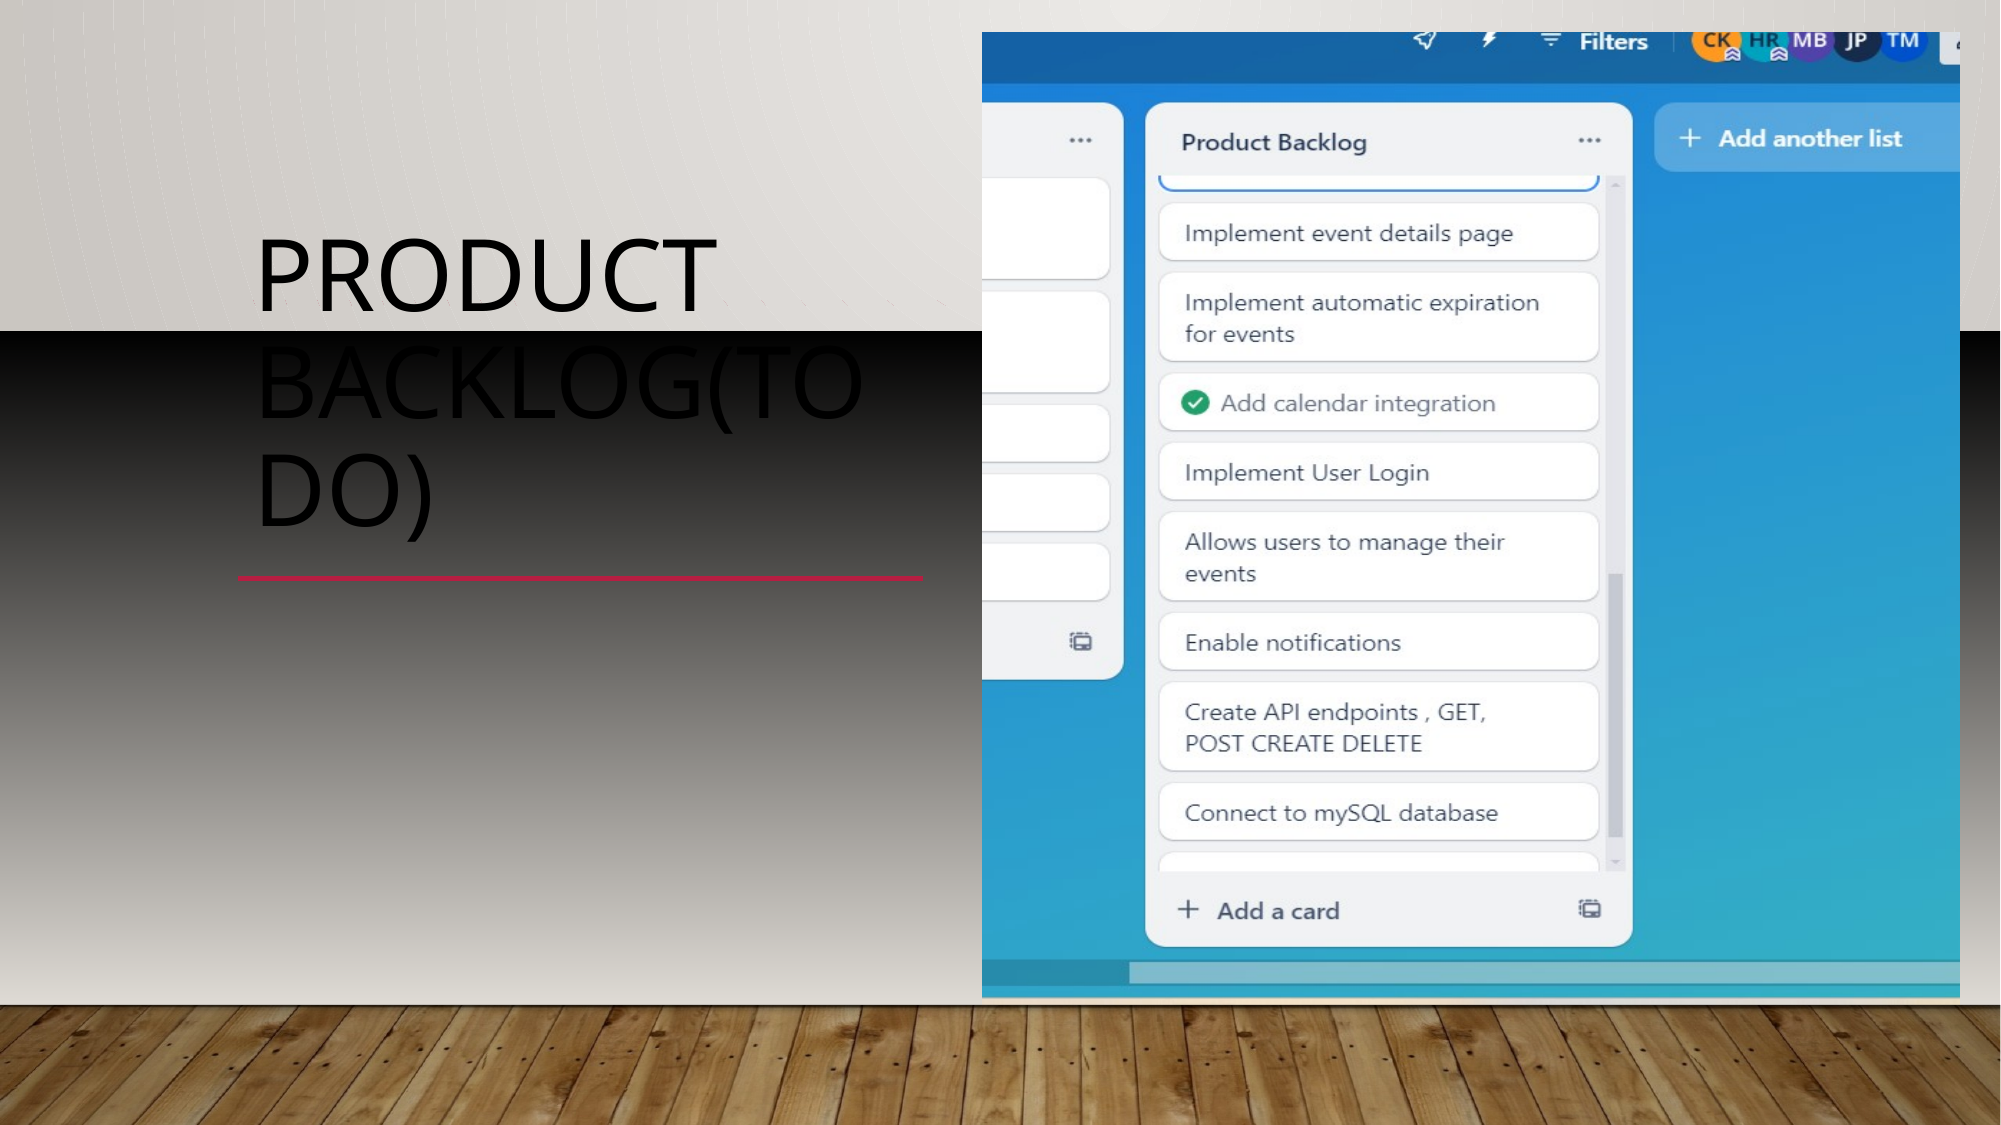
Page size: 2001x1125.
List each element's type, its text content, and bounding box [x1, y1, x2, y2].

title Product Backlog(To DO) [238, 157, 924, 549]
picture [1769, 36, 1774, 45]
picture [0, 32, 2000, 1125]
text_box [0, 0, 2000, 1005]
